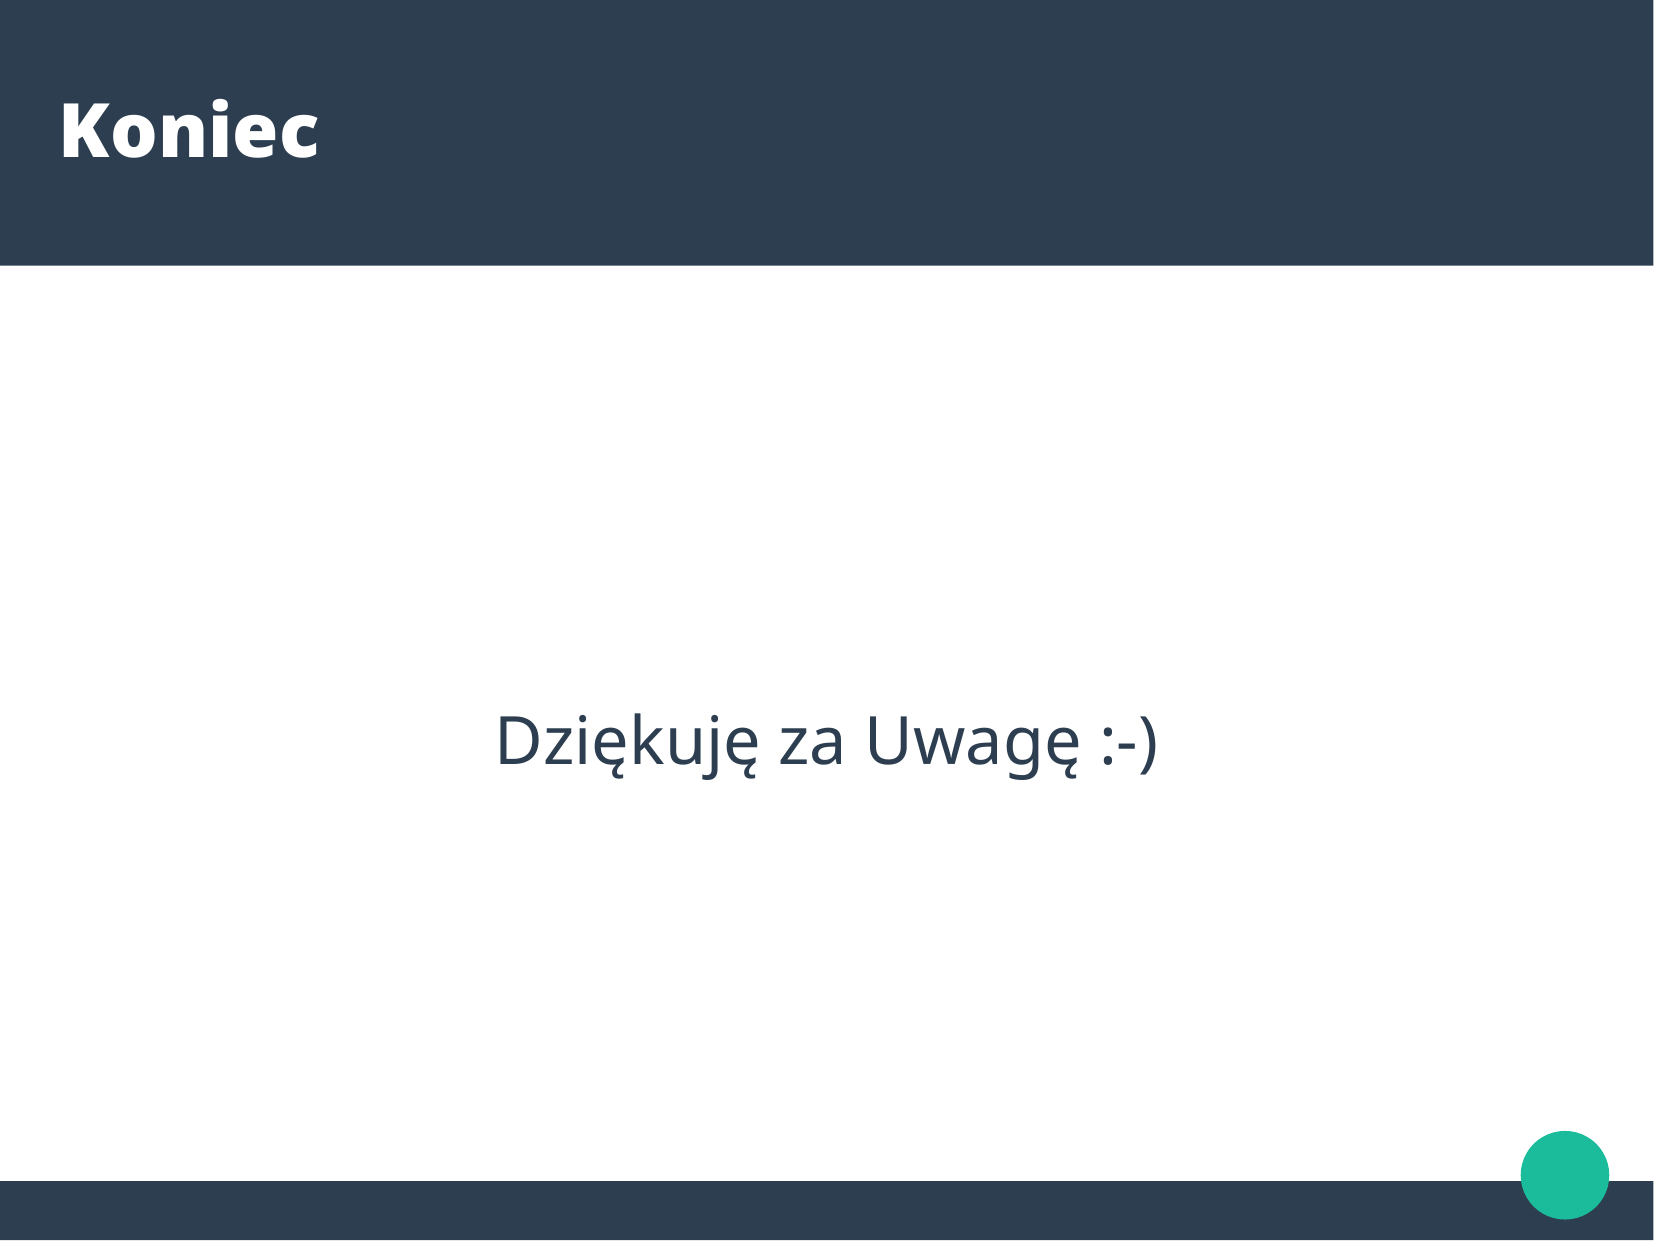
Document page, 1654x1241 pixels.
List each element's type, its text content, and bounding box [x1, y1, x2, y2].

title Koniec [59, 49, 1595, 207]
subtitle Dziękuję za Uwagę :-) [59, 324, 1595, 1152]
